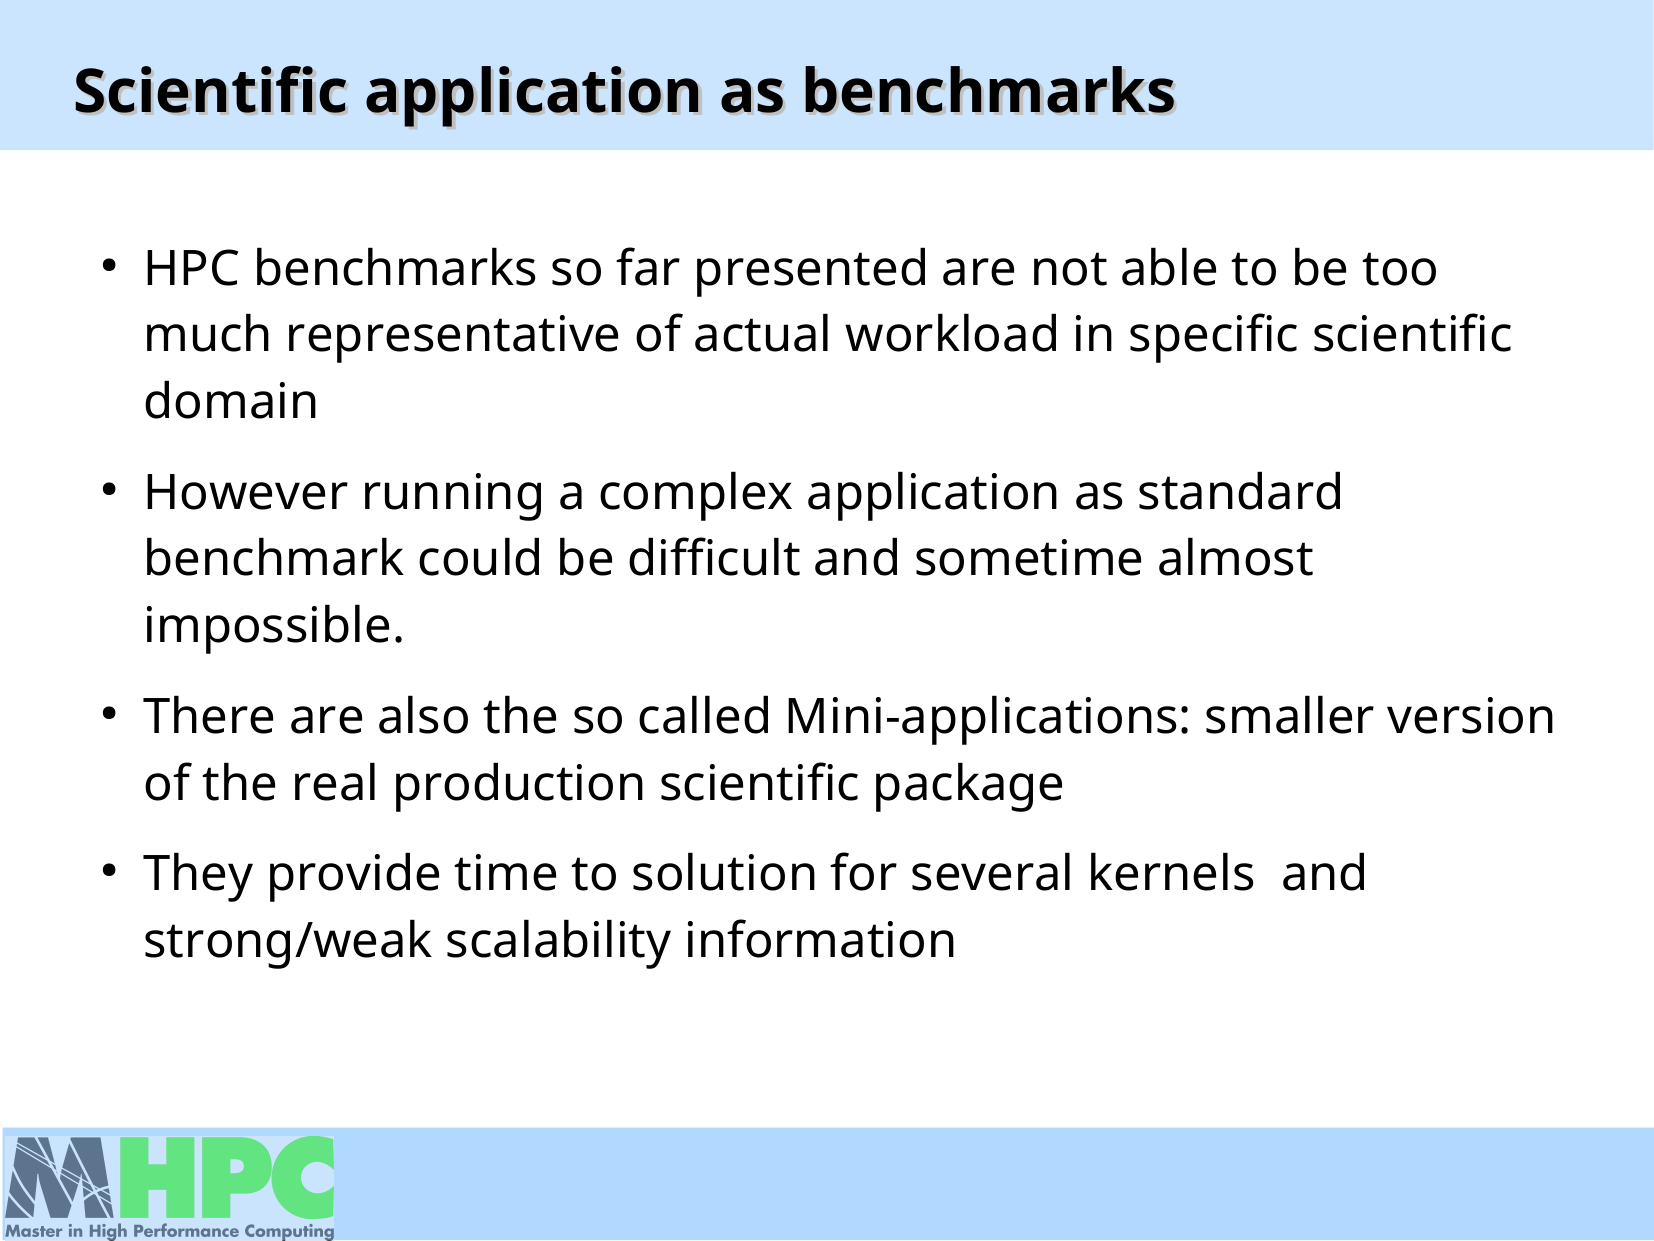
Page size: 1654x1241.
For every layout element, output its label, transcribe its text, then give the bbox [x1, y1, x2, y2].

list HPC benchmarks so far presented are not able to be too much representative of actual workload in specific scientific domain However running a complex application as standard benchmark could be difficult and sometime almost impossible. There are also the so called Mini-applications: smaller version of the real production scientific package They provide time to solution for several kernels and strong/weak scalability information [62, 232, 1576, 976]
title Scientific application as benchmarks [73, 0, 1420, 193]
